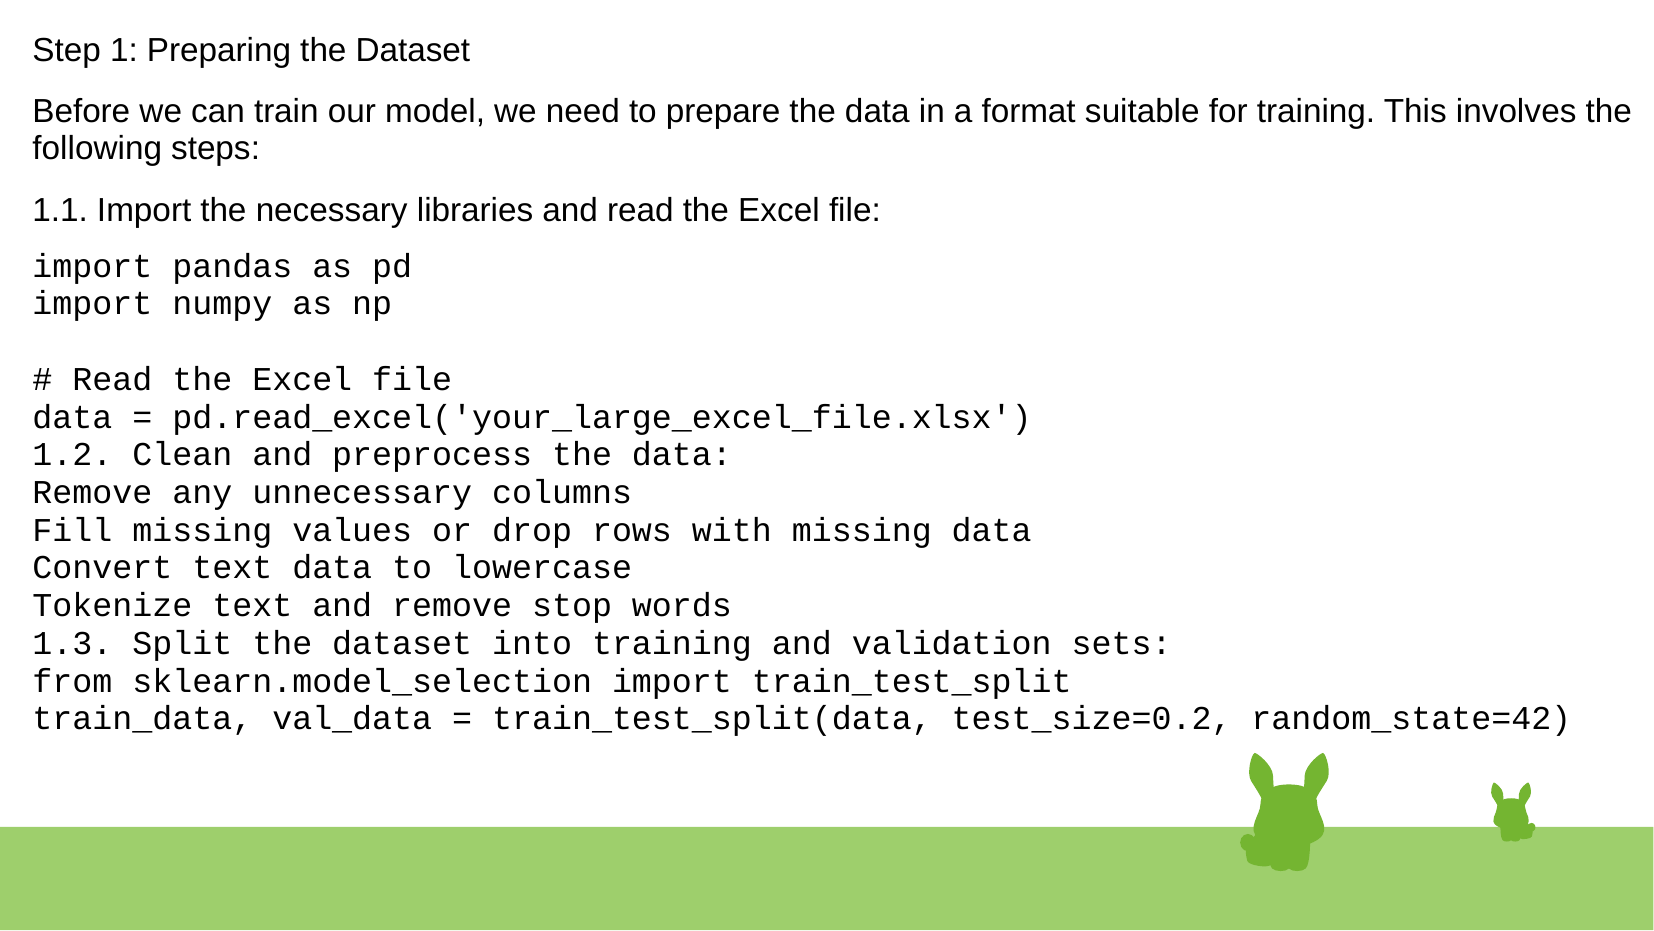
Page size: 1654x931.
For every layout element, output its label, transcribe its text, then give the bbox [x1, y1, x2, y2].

text_box Step 1: Preparing the Dataset Before we can train our model, we need to prepare the data in a format suitable for training. This involves the following steps: 1.1. Import the necessary libraries and read the Excel file: import pandas as pd import numpy as np # Read the Excel file data = pd.read_excel('your_large_excel_file.xlsx') 1.2. Clean and preprocess the data: Remove any unnecessary columns Fill missing values or drop rows with missing data Convert text data to lowercase Tokenize text and remove stop words 1.3. Split the dataset into training and validation sets: from sklearn.model_selection import train_test_split train_data, val_data = train_test_split(data, test_size=0.2, random_state=42)‍ [17, 23, 1654, 928]
